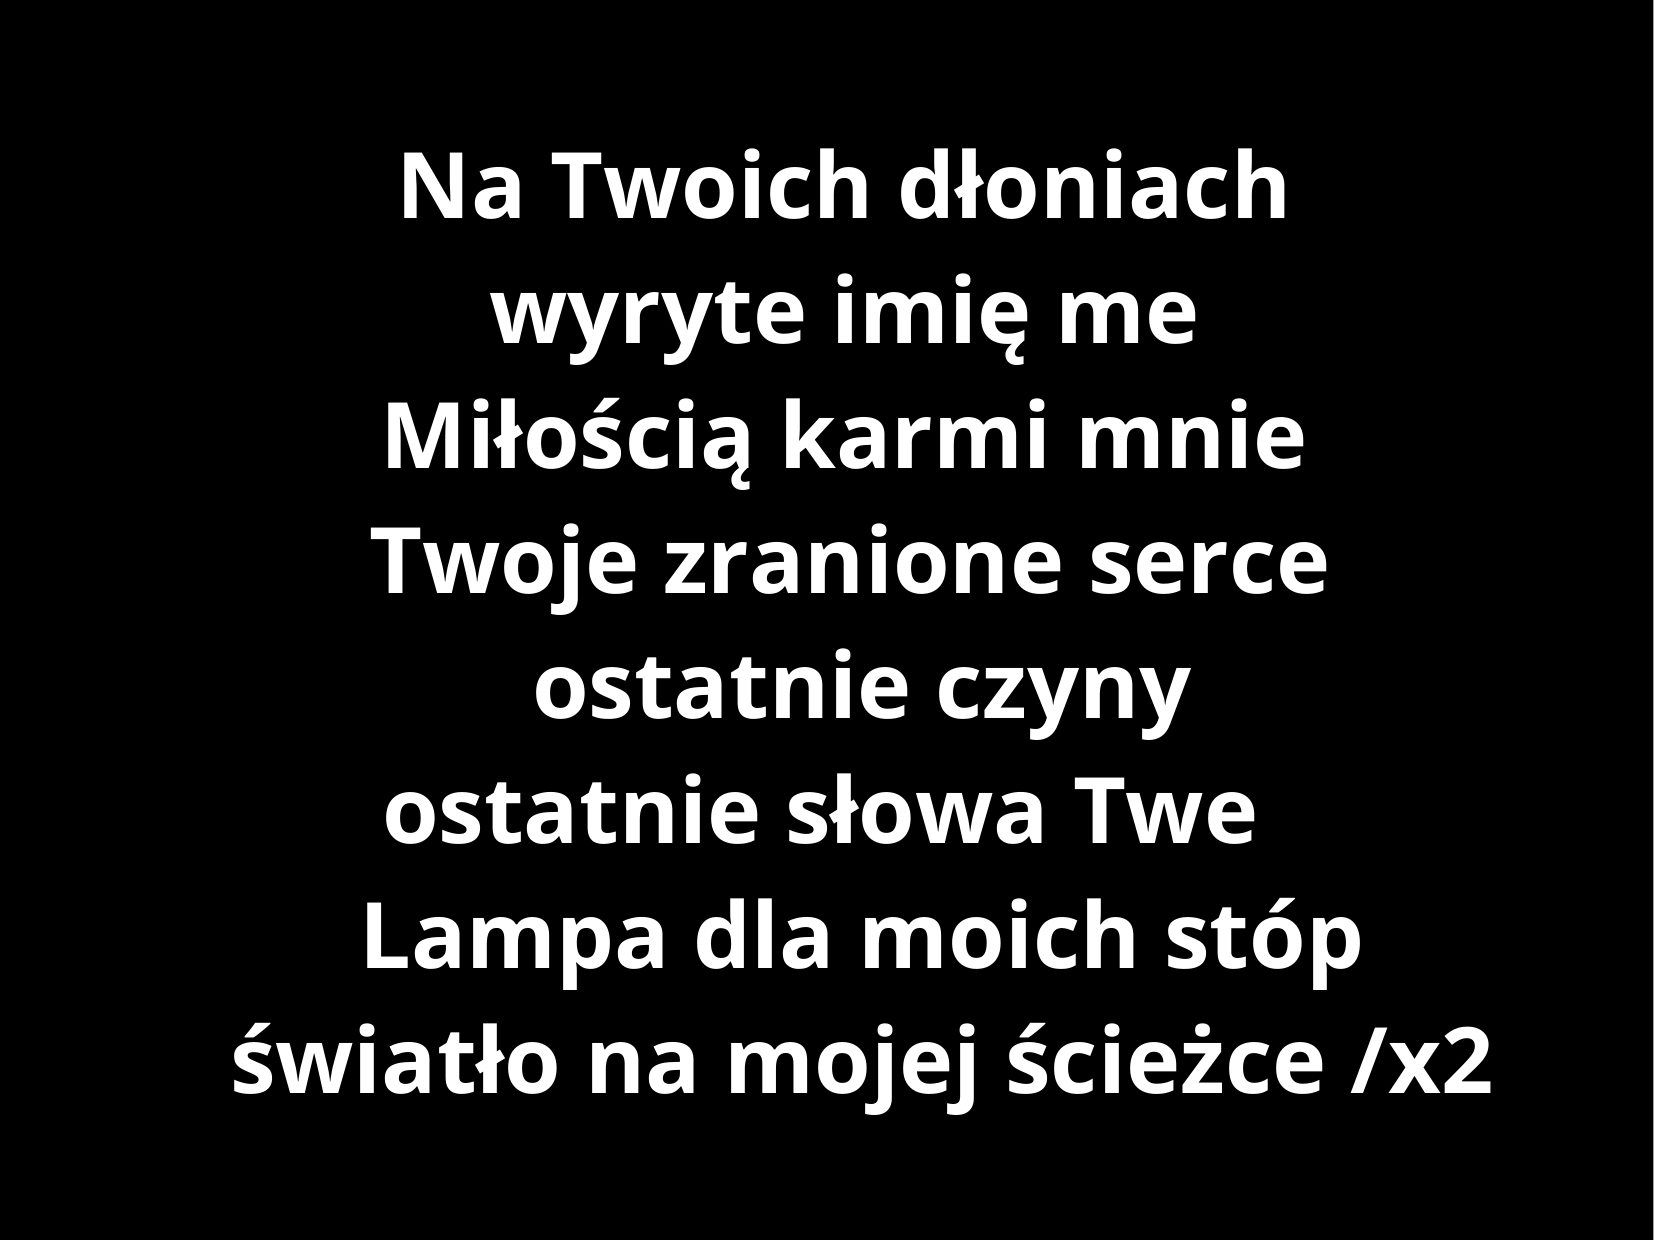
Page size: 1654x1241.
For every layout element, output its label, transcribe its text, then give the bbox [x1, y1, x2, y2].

subtitle Na Twoich dłoniach wyryte imię me Miłością karmi mnie Twoje zranione serce ostatnie czyny ostatnie słowa Twe Lampa dla moich stóp światło na mojej ścieżce /x2 [0, 0, 1654, 1241]
